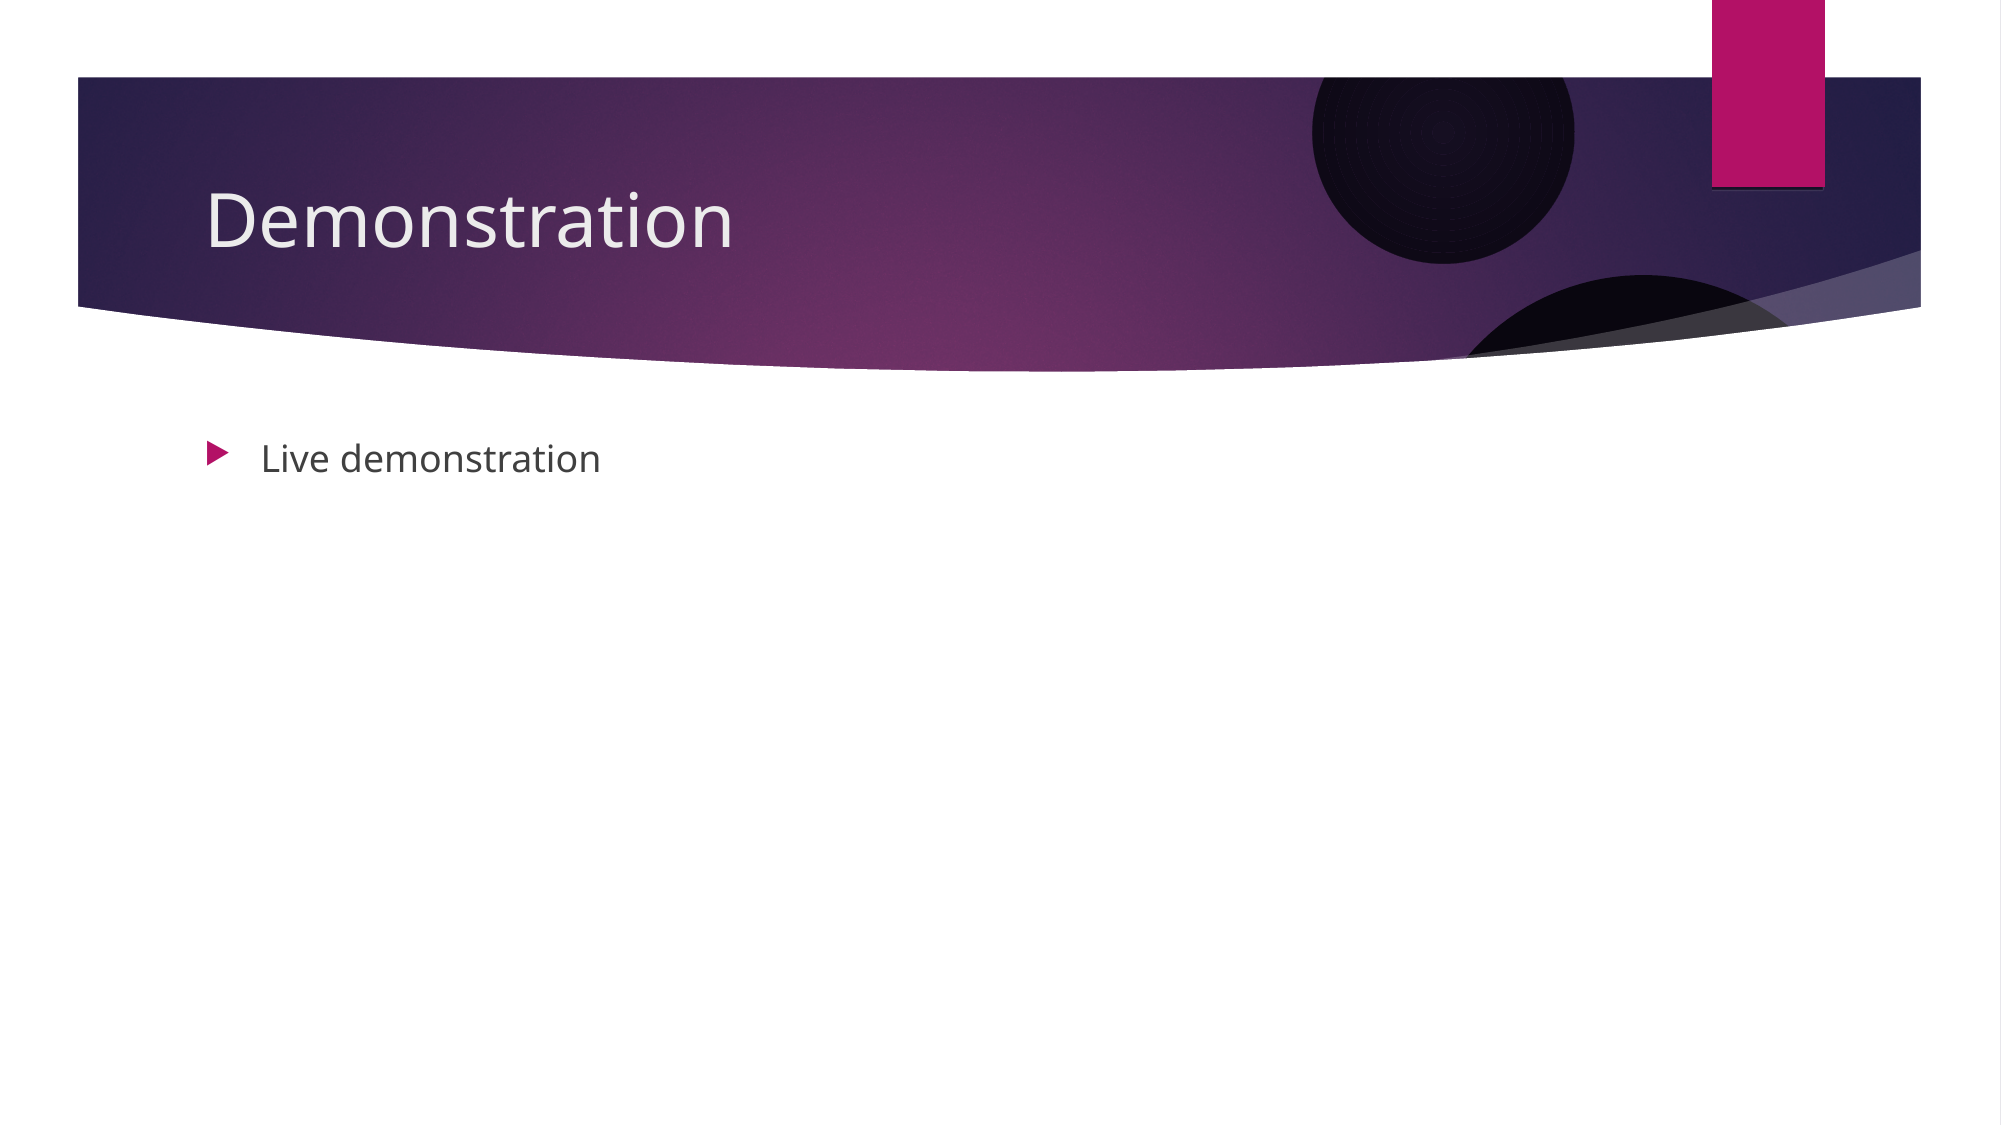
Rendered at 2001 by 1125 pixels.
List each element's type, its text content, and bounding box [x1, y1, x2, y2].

title Demonstration [189, 159, 1627, 276]
list Live demonstration [189, 427, 1638, 988]
